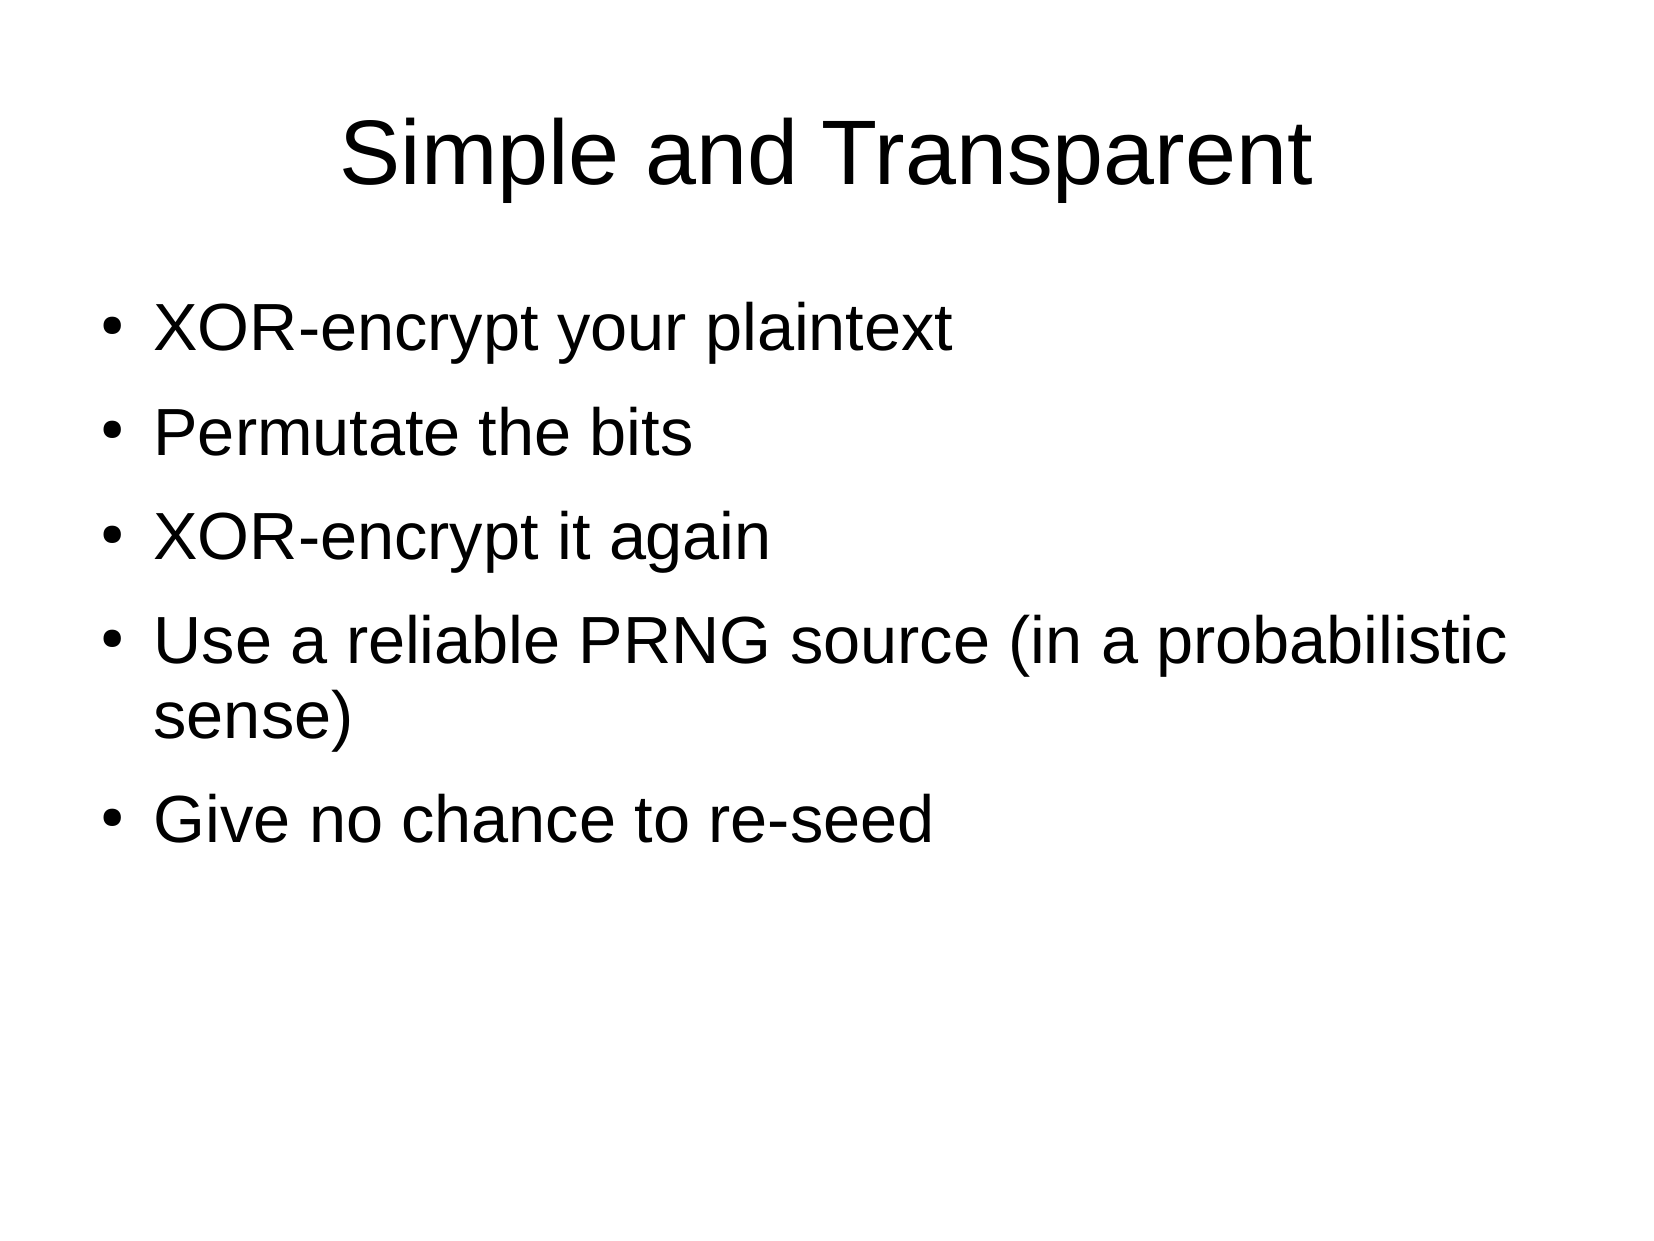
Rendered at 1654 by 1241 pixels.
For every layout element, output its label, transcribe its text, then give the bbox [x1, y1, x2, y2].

list XOR-encrypt your plaintext Permutate the bits XOR-encrypt it again Use a reliable PRNG source (in a probabilistic sense) Give no chance to re-seed [82, 290, 1571, 1010]
title Simple and Transparent [82, 49, 1571, 257]
